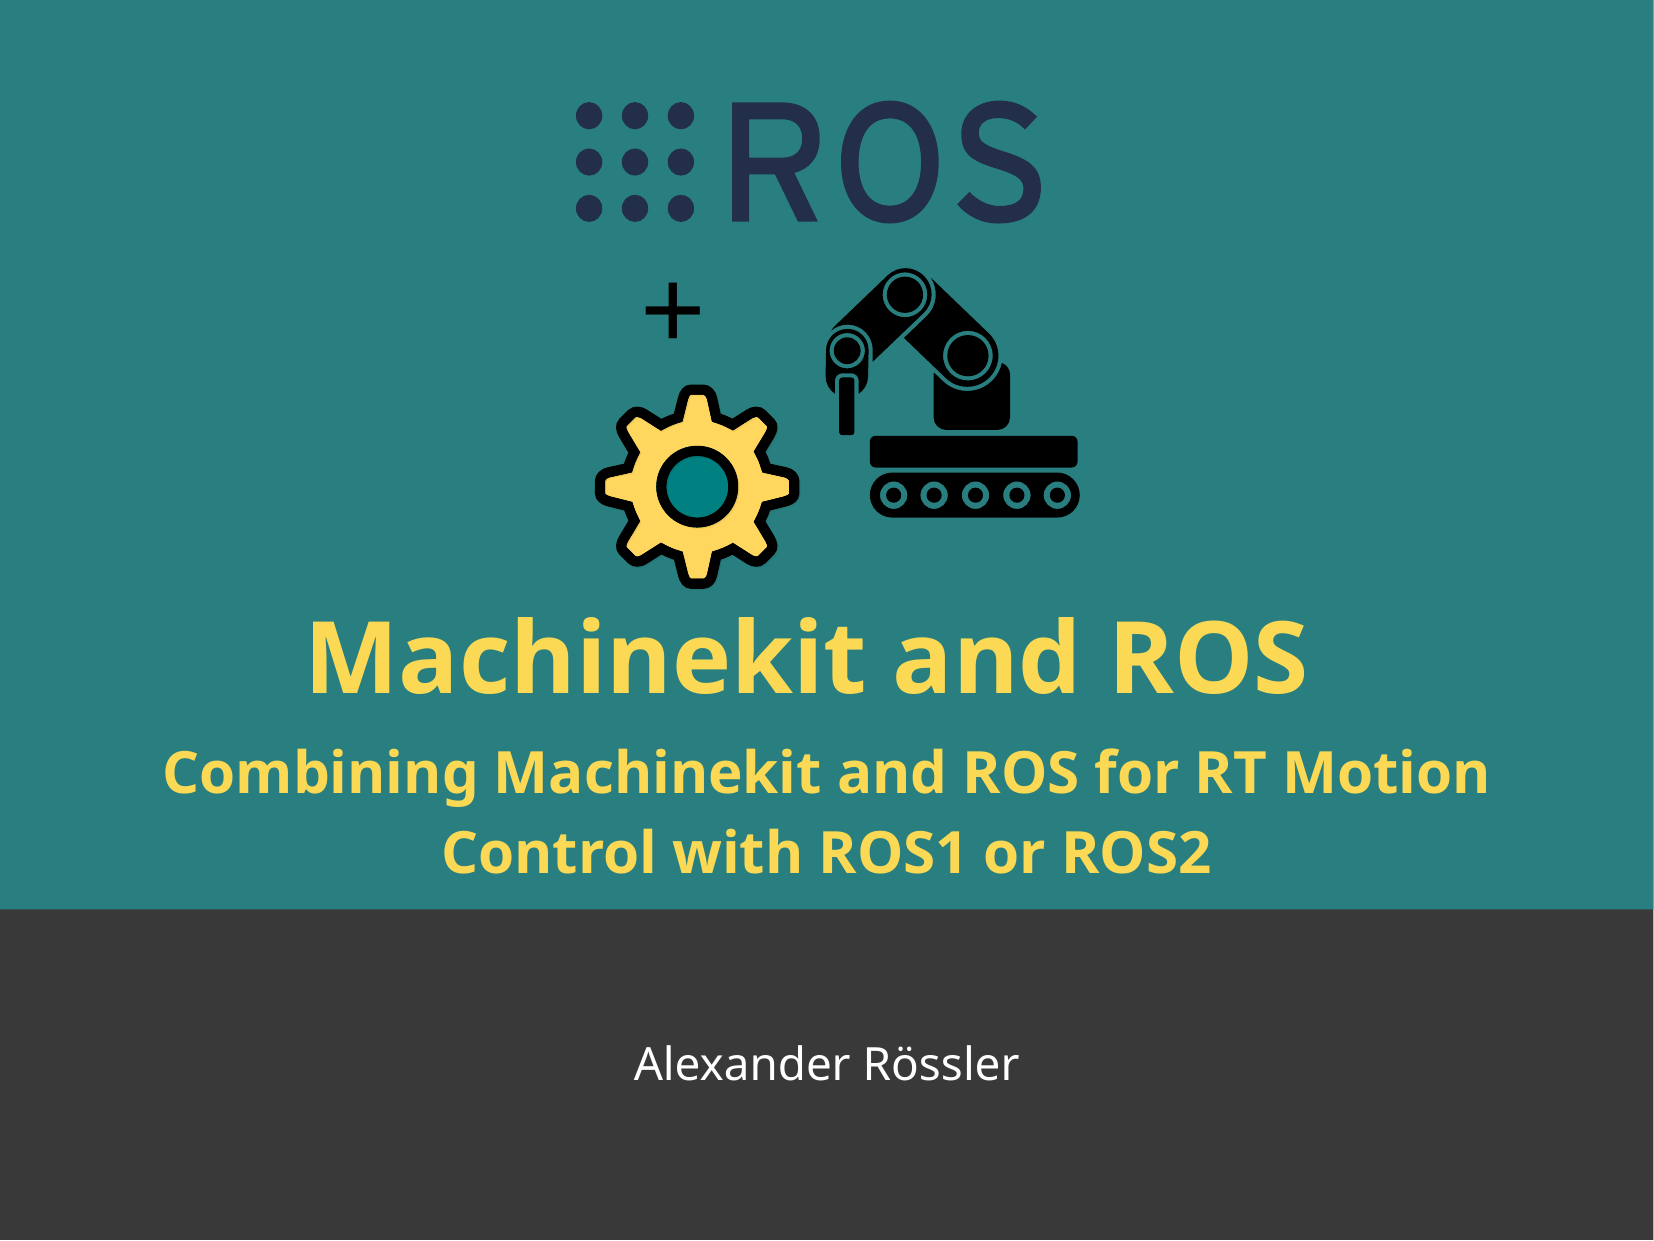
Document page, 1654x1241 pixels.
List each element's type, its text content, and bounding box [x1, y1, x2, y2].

title Combining Machinekit and ROS for RT Motion Control with ROS1 or ROS2 [59, 732, 1595, 890]
subtitle Alexander Rössler [59, 944, 1595, 1182]
